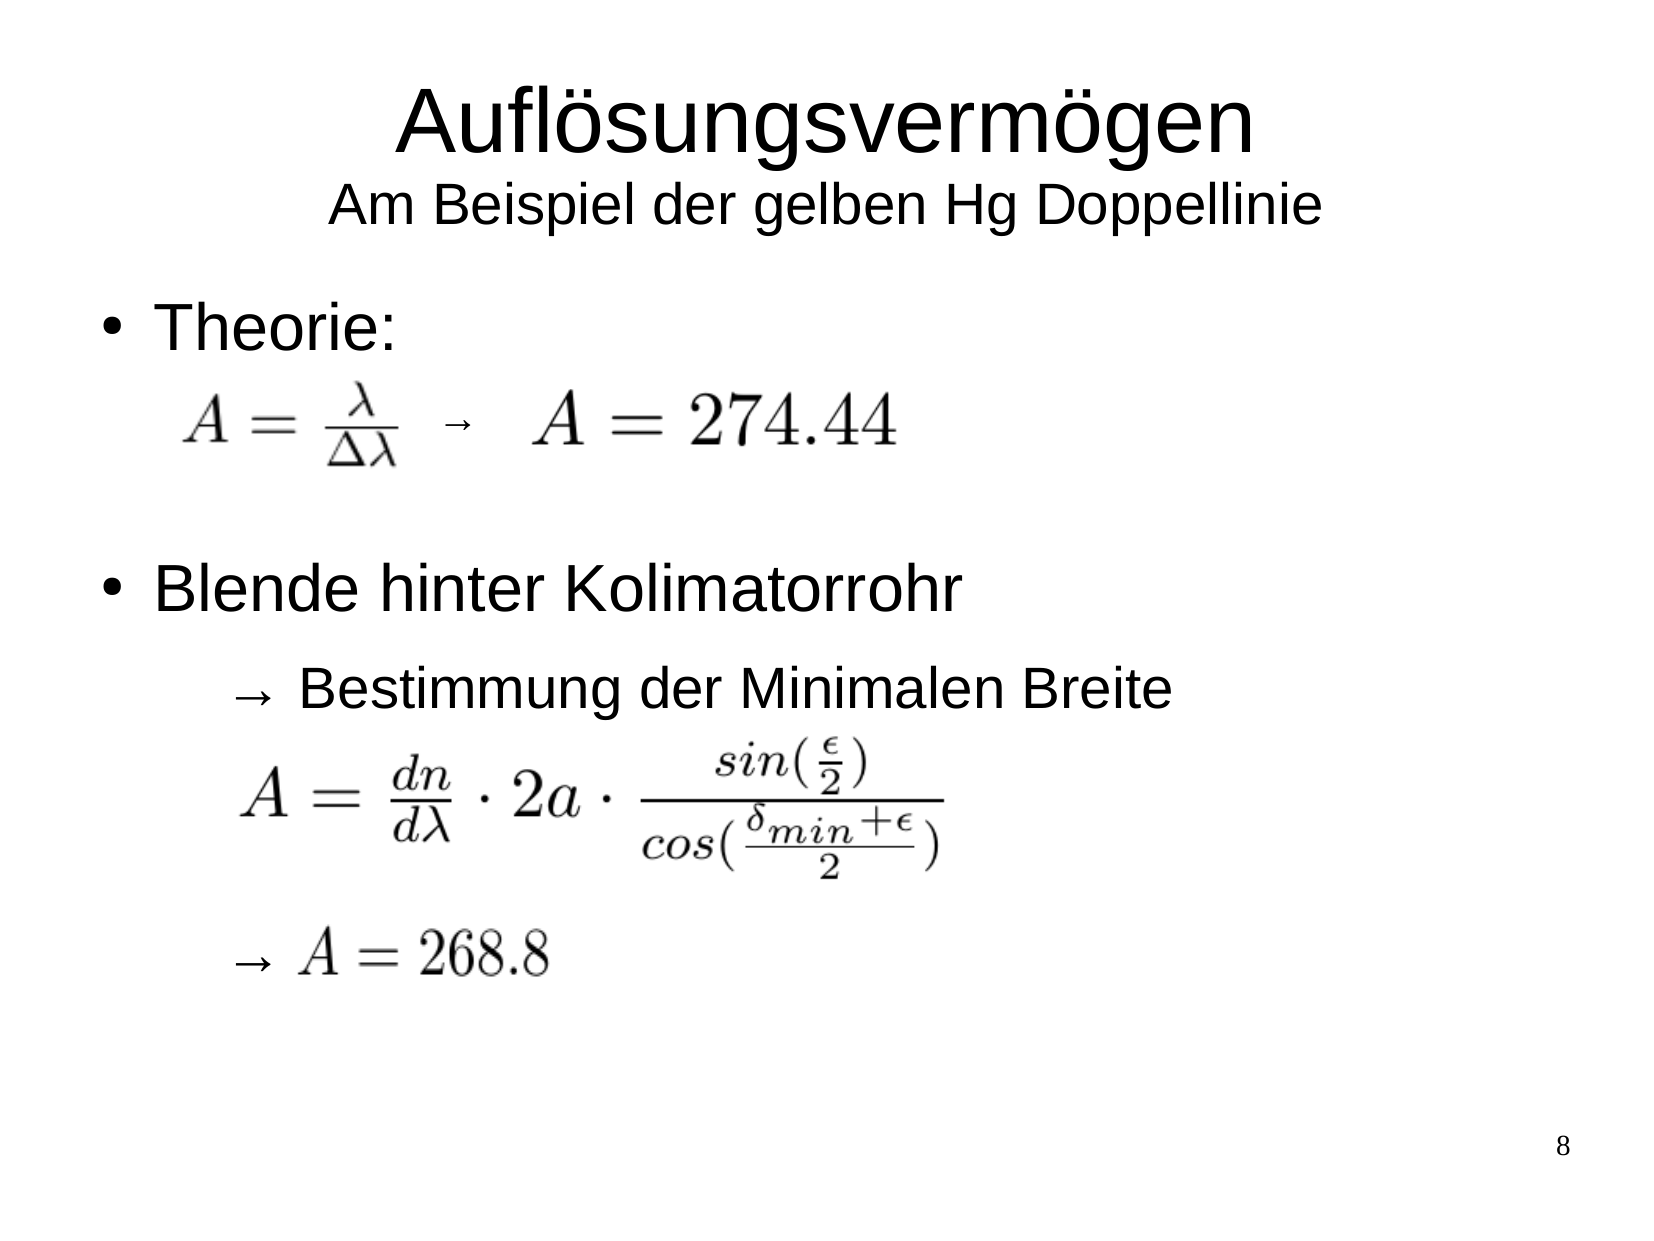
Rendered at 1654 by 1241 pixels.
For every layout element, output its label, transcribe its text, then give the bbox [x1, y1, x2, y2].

picture [295, 921, 555, 981]
title Auflösungsvermögen Am Beispiel der gelben Hg Doppellinie [82, 49, 1571, 257]
picture [531, 389, 898, 459]
picture [177, 377, 414, 473]
list Theorie: → Blende hinter Kolimatorrohr → Bestimmung der Minimalen Breite → [82, 290, 1571, 1109]
